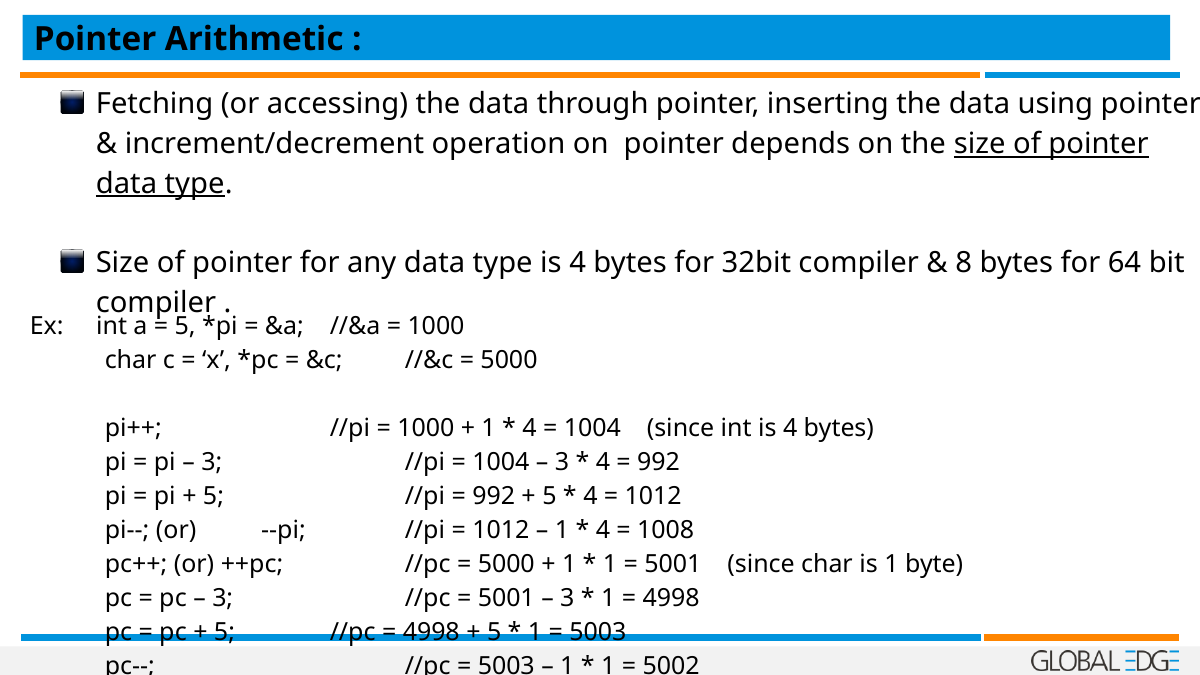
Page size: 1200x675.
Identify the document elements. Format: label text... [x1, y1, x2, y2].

text_box Pointer Arithmetic : [22, 14, 1171, 61]
text_box Fetching (or accessing) the data through pointer, inserting the data using pointer & increment/decrement operation on pointer depends on the size of pointer data type. Size of pointer for any data type is 4 bytes for 32bit compiler & 8 bytes for 64 bit compiler . [45, 75, 1200, 357]
text_box Ex: int a = 5, *pi = &a; //&a = 1000 char c = ‘x’, *pc = &c; //&c = 5000 pi++; //pi = 1000 + 1 * 4 = 1004 (since int is 4 bytes) pi = pi – 3; //pi = 1004 – 3 * 4 = 992 pi = pi + 5; //pi = 992 + 5 * 4 = 1012 pi--; (or) --pi; //pi = 1012 – 1 * 4 = 1008 pc++; (or) ++pc; //pc = 5000 + 1 * 1 = 5001 (since char is 1 byte) pc = pc – 3; //pc = 5001 – 3 * 1 = 4998 pc = pc + 5; //pc = 4998 + 5 * 1 = 5003 pc--; //pc = 5003 – 1 * 1 = 5002 [15, 300, 1186, 675]
